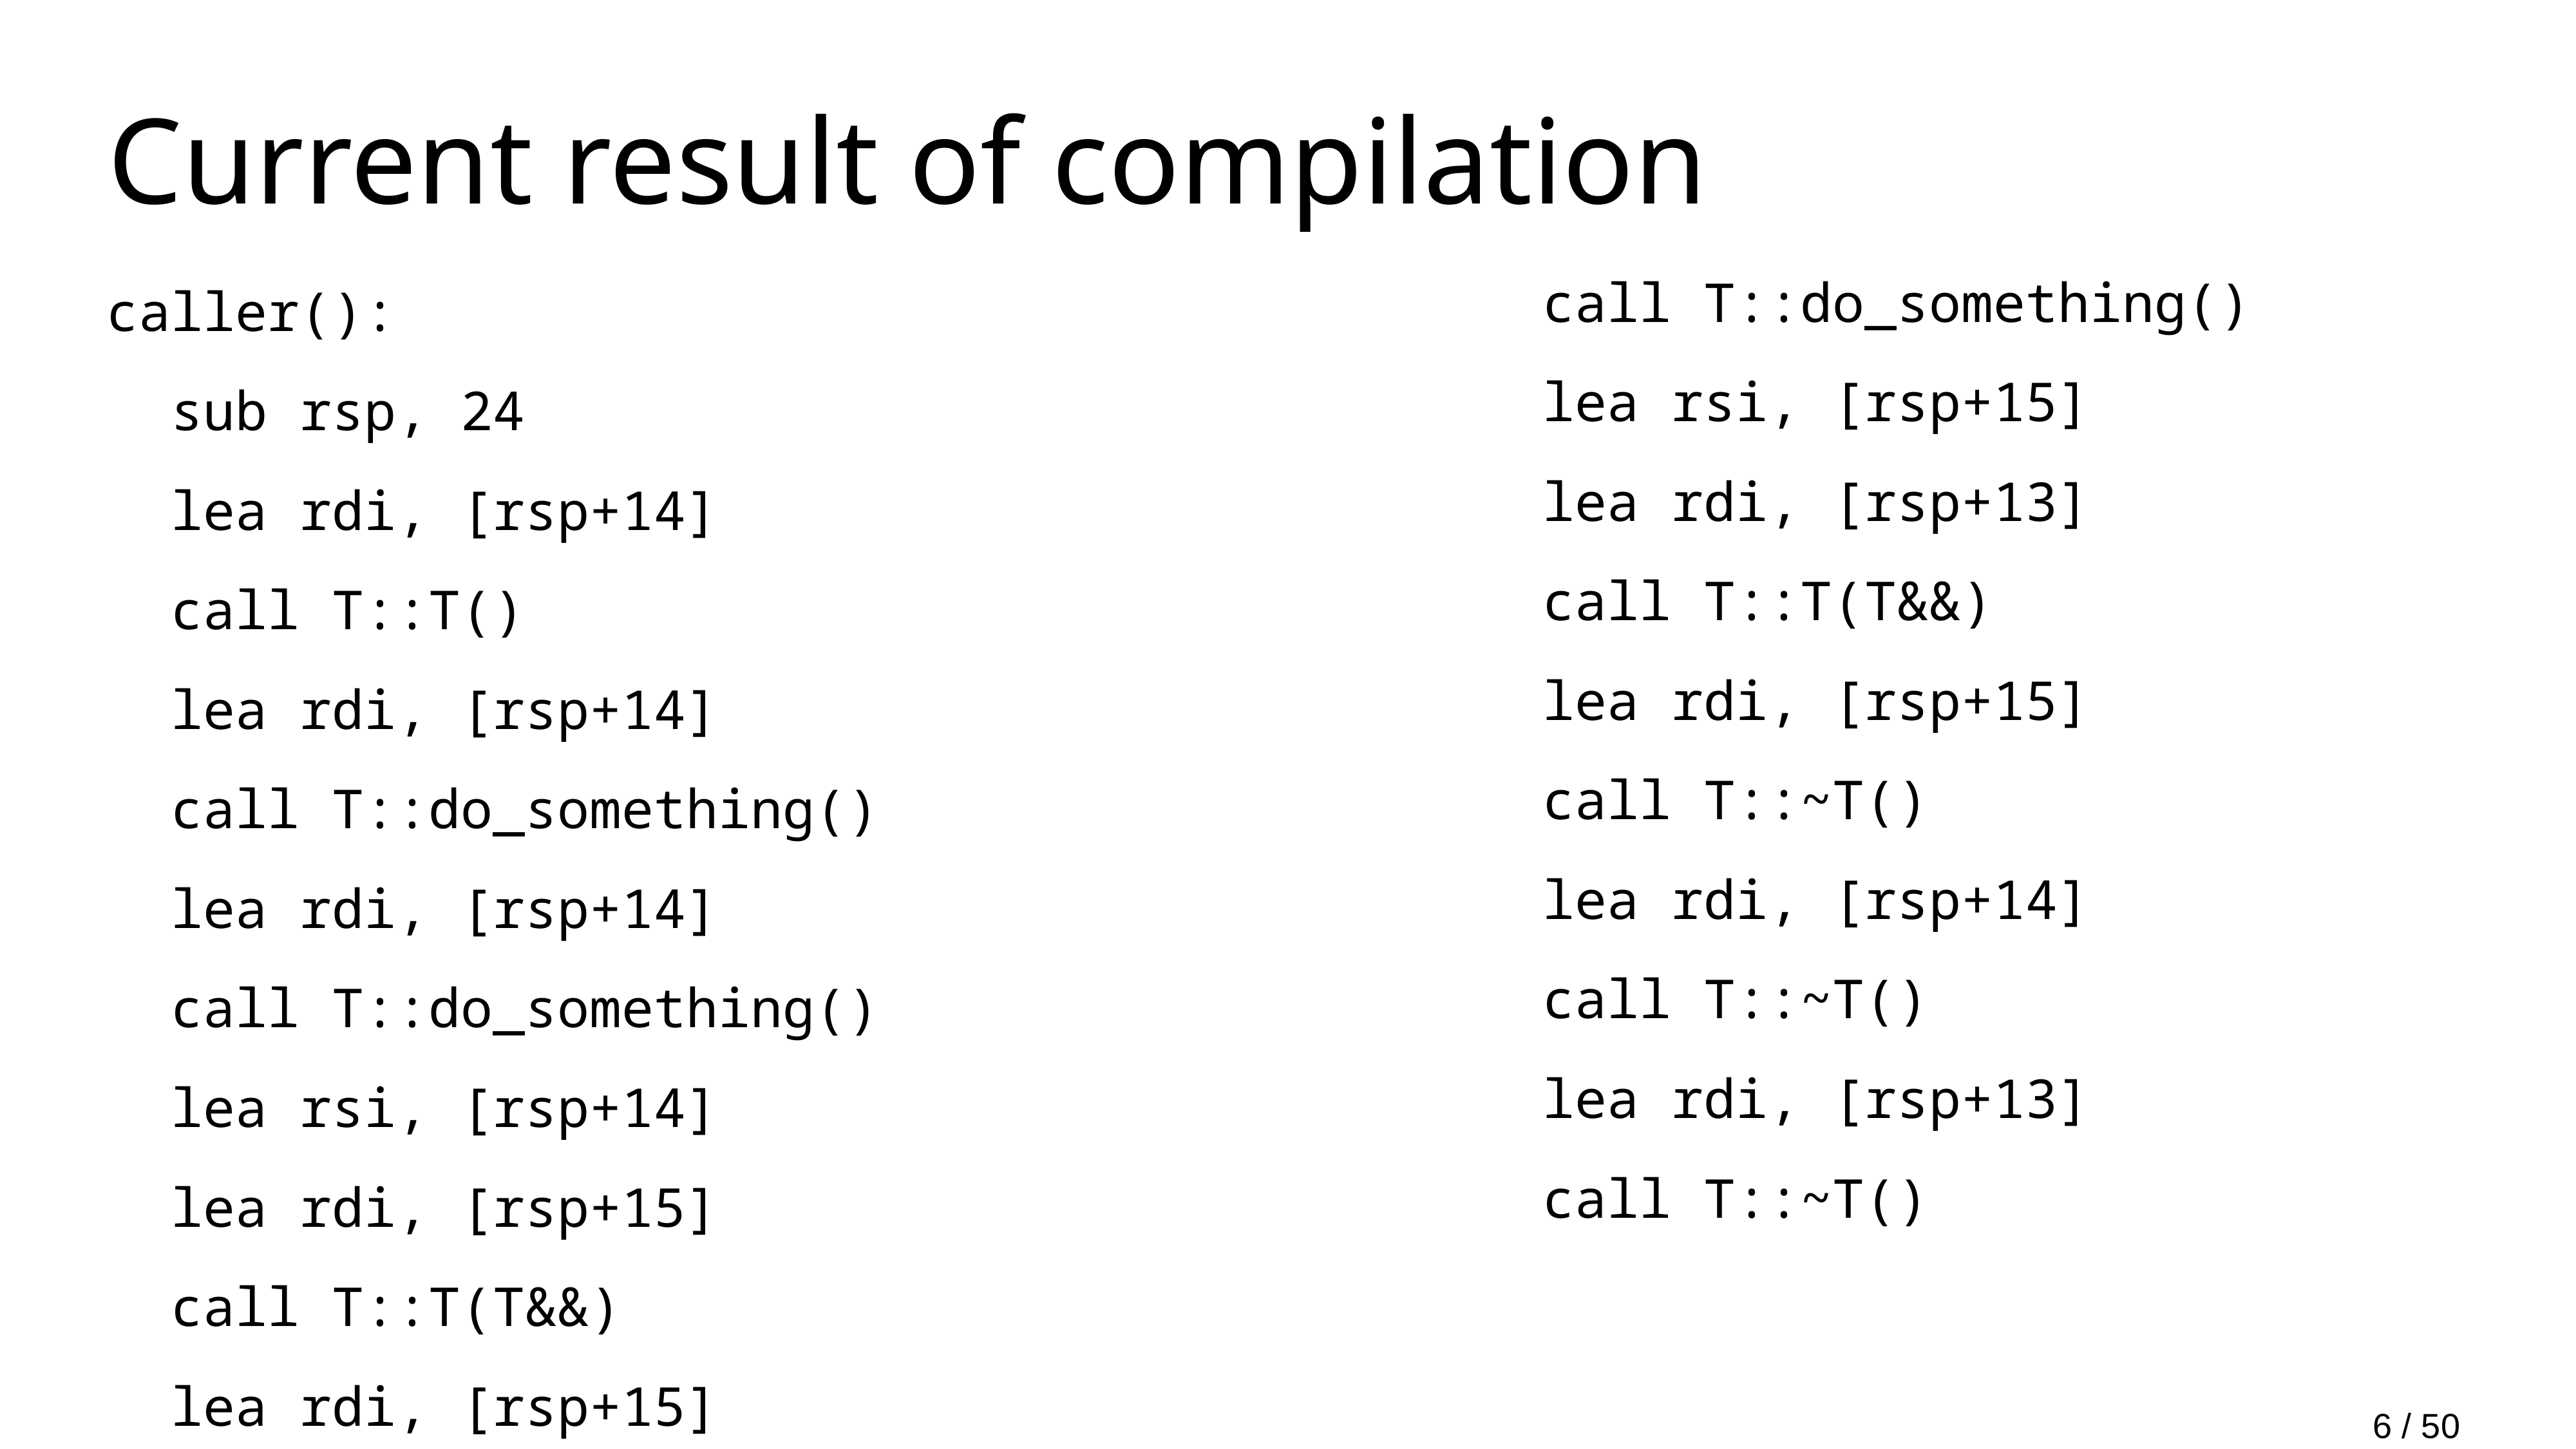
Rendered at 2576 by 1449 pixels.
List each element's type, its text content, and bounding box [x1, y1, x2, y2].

title Current result of compilation [108, 80, 2468, 242]
text_box <number> / 50 [2363, 1402, 2576, 1449]
list caller(): sub rsp, 24 lea rdi, [rsp+14] call T::T() lea rdi, [rsp+14] call T::do_something() lea rdi, [rsp+14] call T::do_something() lea rsi, [rsp+14] lea rdi, [rsp+15] call T::T(T&&) lea rdi, [rsp+15] [0, 211, 1083, 1366]
list call T::do_something() lea rsi, [rsp+15] lea rdi, [rsp+13] call T::T(T&&) lea rdi, [rsp+15] call T::~T() lea rdi, [rsp+14] call T::~T() lea rdi, [rsp+13] call T::~T() [1372, 203, 2454, 1357]
